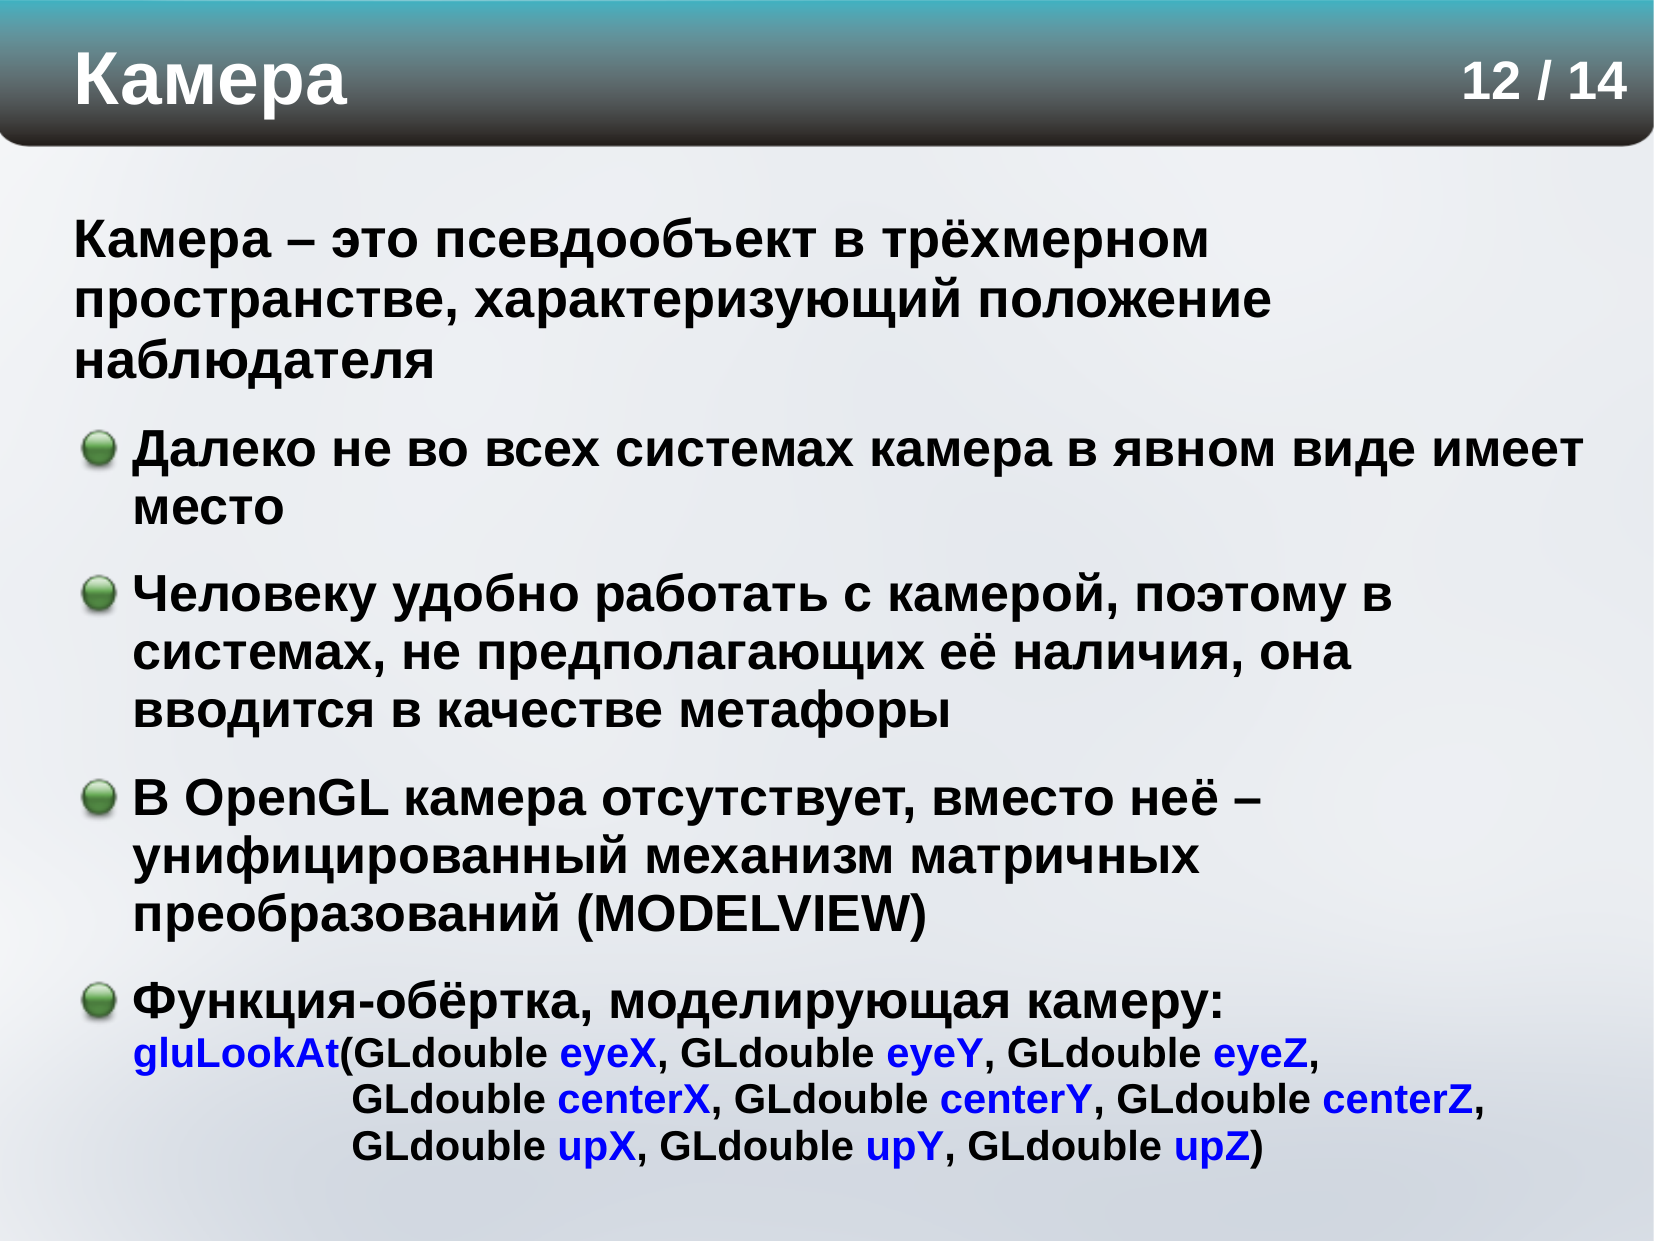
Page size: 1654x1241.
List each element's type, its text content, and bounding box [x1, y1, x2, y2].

text_box Камера – это псевдообъект в трёхмерном пространстве, характеризующий положение наблюдателя Далеко не во всех системах камера в явном виде имеет место Человеку удобно работать с камерой, поэтому в системах, не предполагающих её наличия, она вводится в качестве метафоры В OpenGL камера отсутствует, вместо неё – унифицированный механизм матричных преобразований (MODELVIEW) Функция-обёртка, моделирующая камеру: gluLookAt(GLdouble eyeX, GLdouble eyeY, GLdouble eyeZ, GLdouble centerX, GLdouble centerY, GLdouble centerZ, GLdouble upX, GLdouble upY, GLdouble upZ) [59, 200, 1625, 1177]
text_box <номер> / 14 [1446, 42, 1654, 179]
text_box Камера [59, 29, 916, 129]
picture [0, 0, 1654, 1241]
